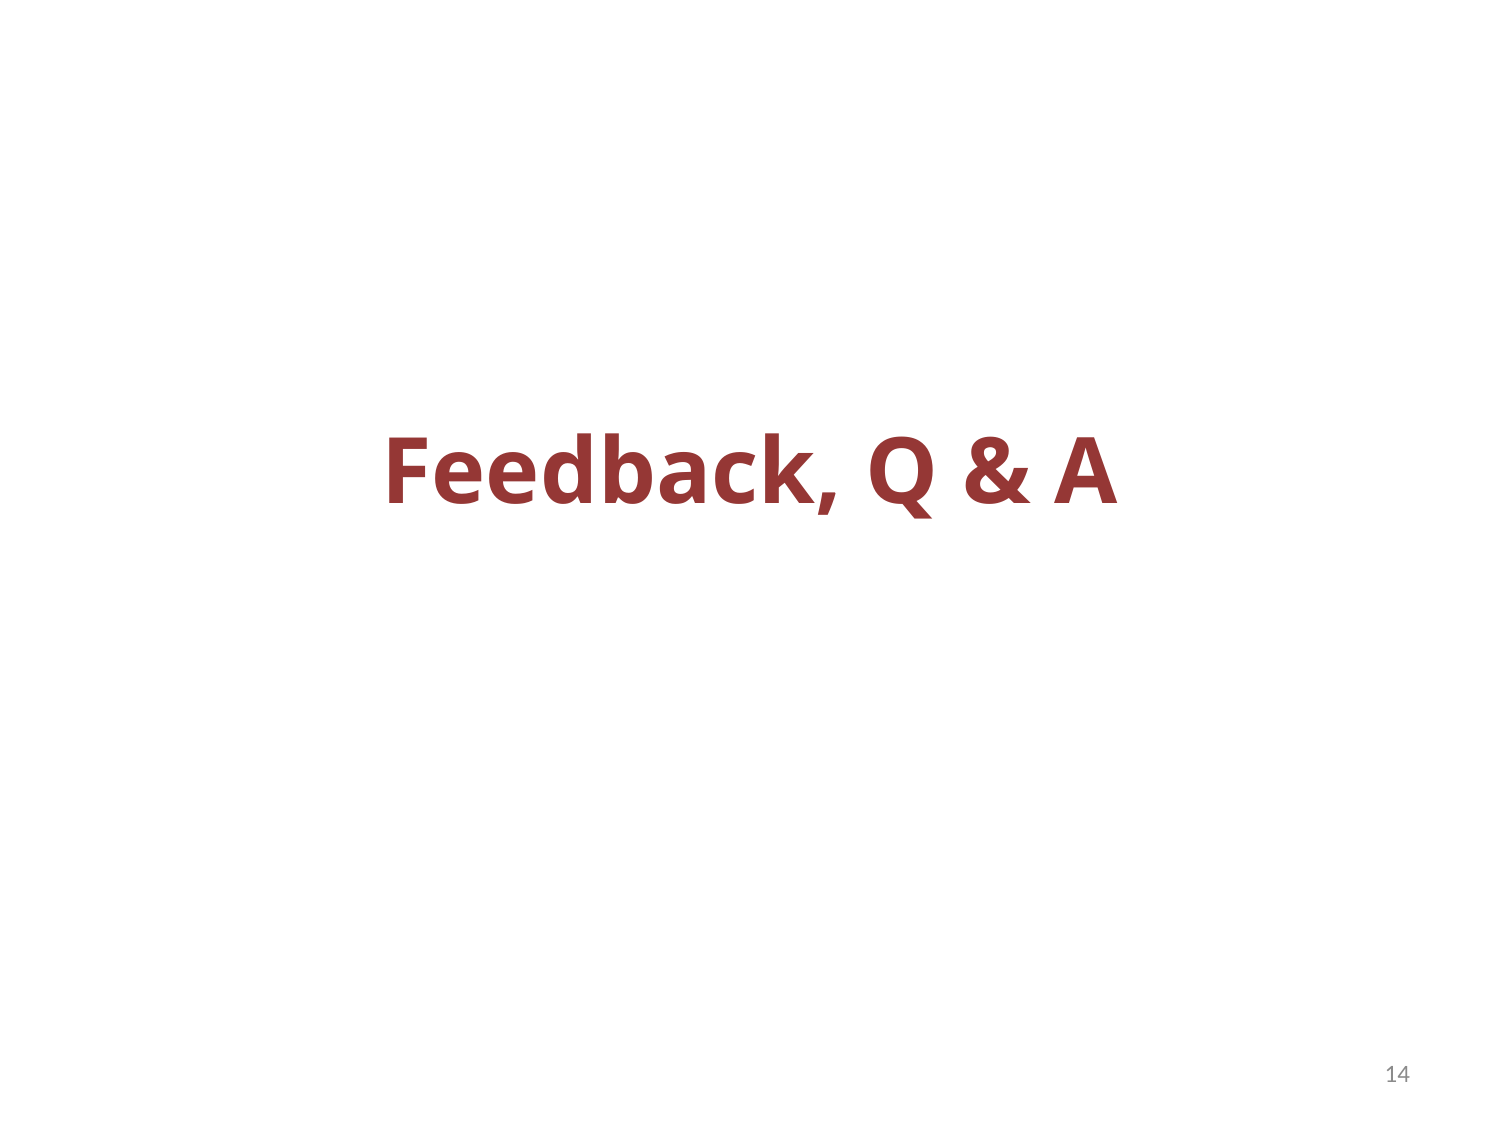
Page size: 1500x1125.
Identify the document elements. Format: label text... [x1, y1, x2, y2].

title Feedback, Q & A [112, 346, 1388, 588]
